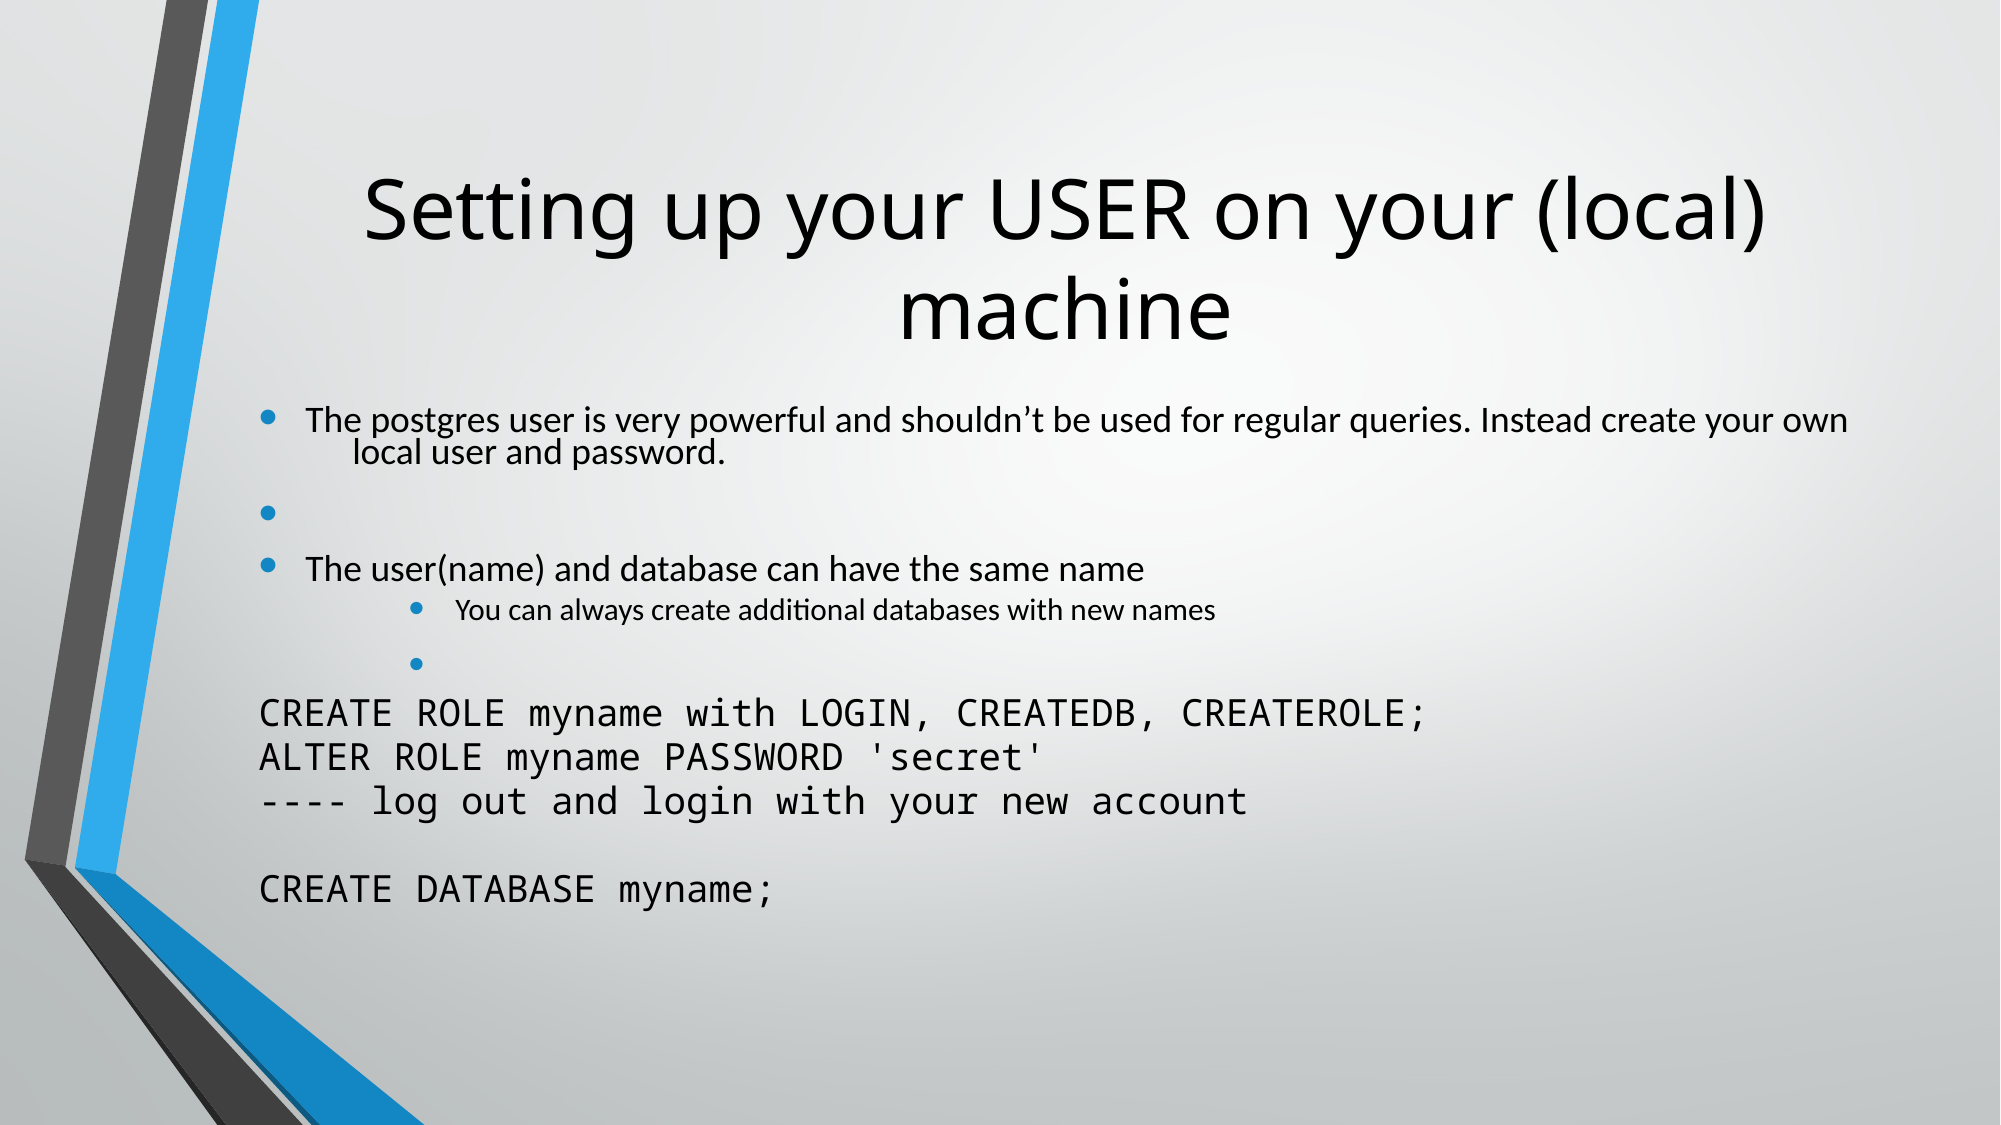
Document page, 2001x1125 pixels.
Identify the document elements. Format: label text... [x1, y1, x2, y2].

list The postgres user is very powerful and shouldn’t be used for regular queries. Instead create your own local user and password. The user(name) and database can have the same name You can always create additional databases with new names CREATE ROLE myname with LOGIN, CREATEDB, CREATEROLE; ALTER ROLE myname PASSWORD 'secret' ---- log out and login with your new account CREATE DATABASE myname; [243, 366, 1887, 951]
title Setting up your USER on your (local) machine [243, 112, 1887, 366]
